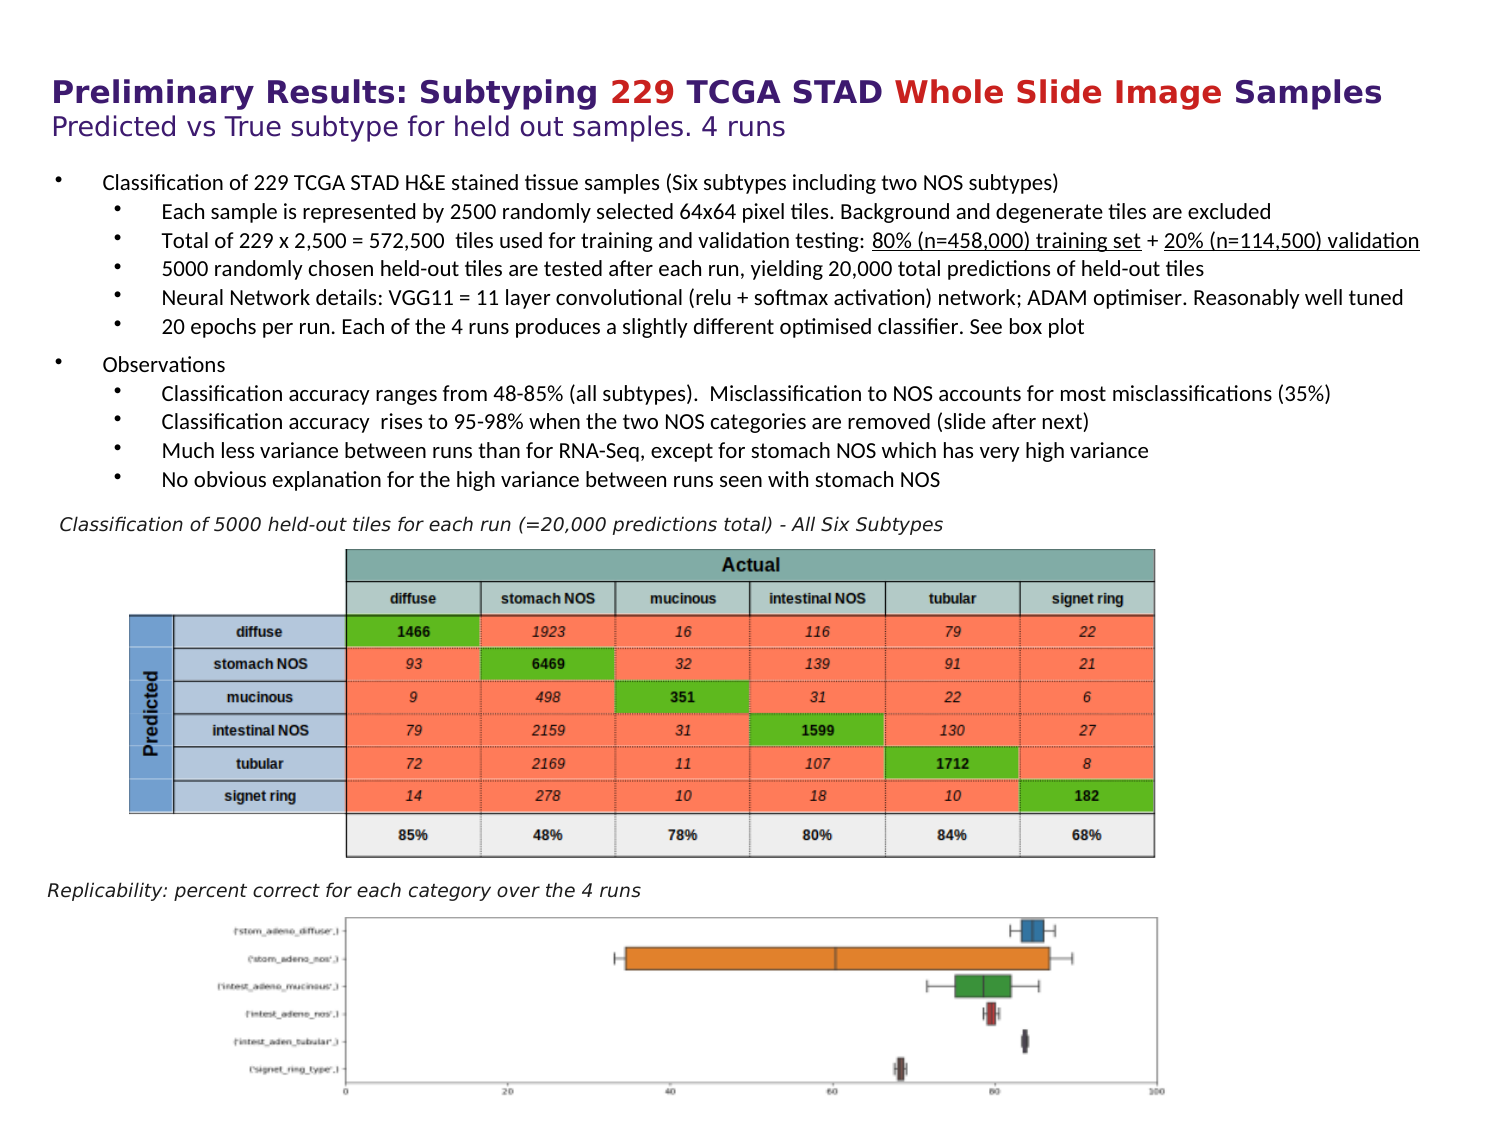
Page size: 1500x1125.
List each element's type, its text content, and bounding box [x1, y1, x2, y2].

text_box Replicability: percent correct for each category over the 4 runs [32, 873, 1484, 916]
picture [129, 549, 1158, 865]
title Preliminary Results: Subtyping 229 TCGA STAD Whole Slide Image Samples Predicted vs True subtype for held out samples. 4 runs [51, 76, 1465, 165]
text_box Classification of 229 TCGA STAD H&E stained tissue samples (Six subtypes including two NOS subtypes) Each sample is represented by 2500 randomly selected 64x64 pixel tiles. Background and degenerate tiles are excluded Total of 229 x 2,500 = 572,500 tiles used for training and validation testing: 80% (n=458,000) training set + 20% (n=114,500) validation 5000 randomly chosen held-out tiles are tested after each run, yielding 20,000 total predictions of held-out tiles Neural Network details: VGG11 = 11 layer convolutional (relu + softmax activation) network; ADAM optimiser. Reasonably well tuned 20 epochs per run. Each of the 4 runs produces a slightly different optimised classifier. See box plot Observations Classification accuracy ranges from 48-85% (all subtypes). Misclassification to NOS accounts for most misclassifications (35%) Classification accuracy rises to 95-98% when the two NOS categories are removed (slide after next) Much less variance between runs than for RNA-Seq, except for stomach NOS which has very high variance No obvious explanation for the high variance between runs seen with stomach NOS [38, 165, 1495, 432]
picture [215, 917, 1170, 1102]
text_box Classification of 5000 held-out tiles for each run (=20,000 predictions total) - All Six Subtypes [32, 507, 1484, 550]
